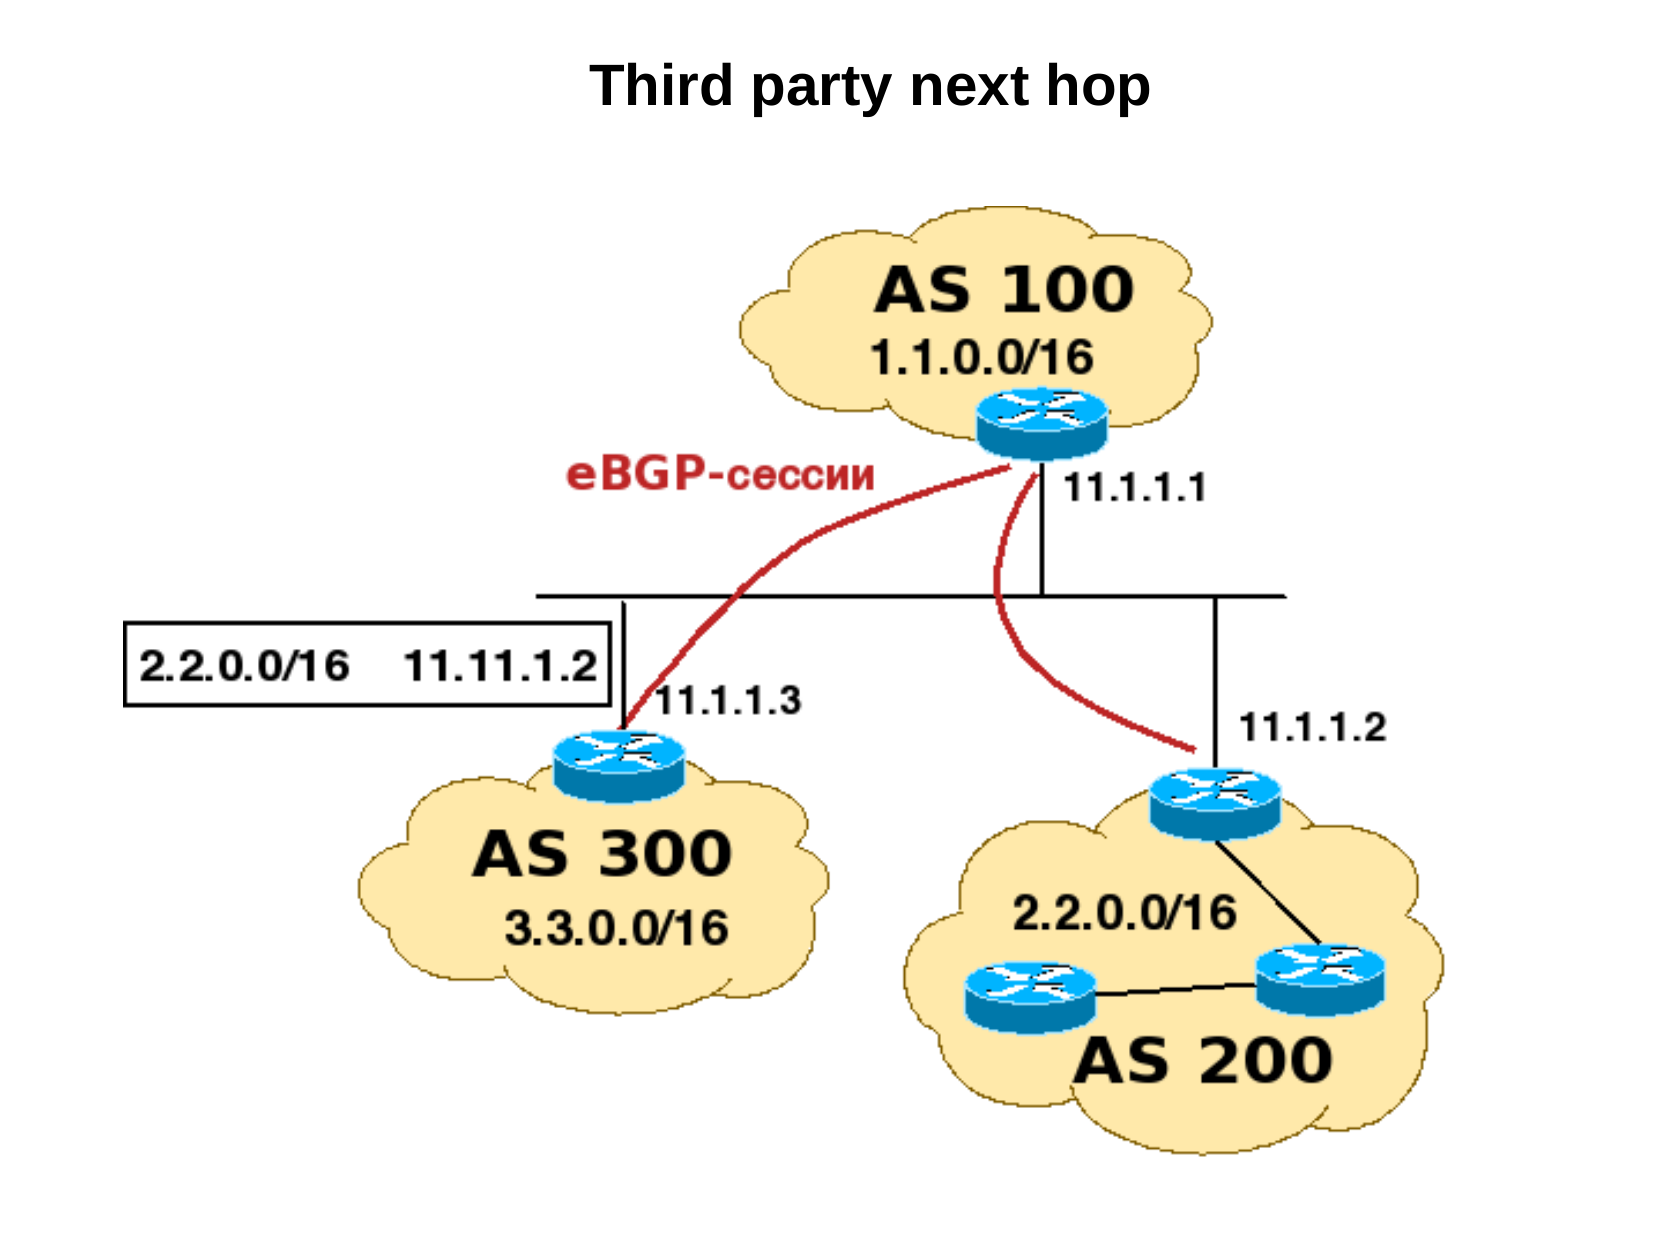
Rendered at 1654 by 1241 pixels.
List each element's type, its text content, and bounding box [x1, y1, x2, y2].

picture [123, 206, 1447, 1199]
text_box Third party next hop [123, 41, 1598, 124]
